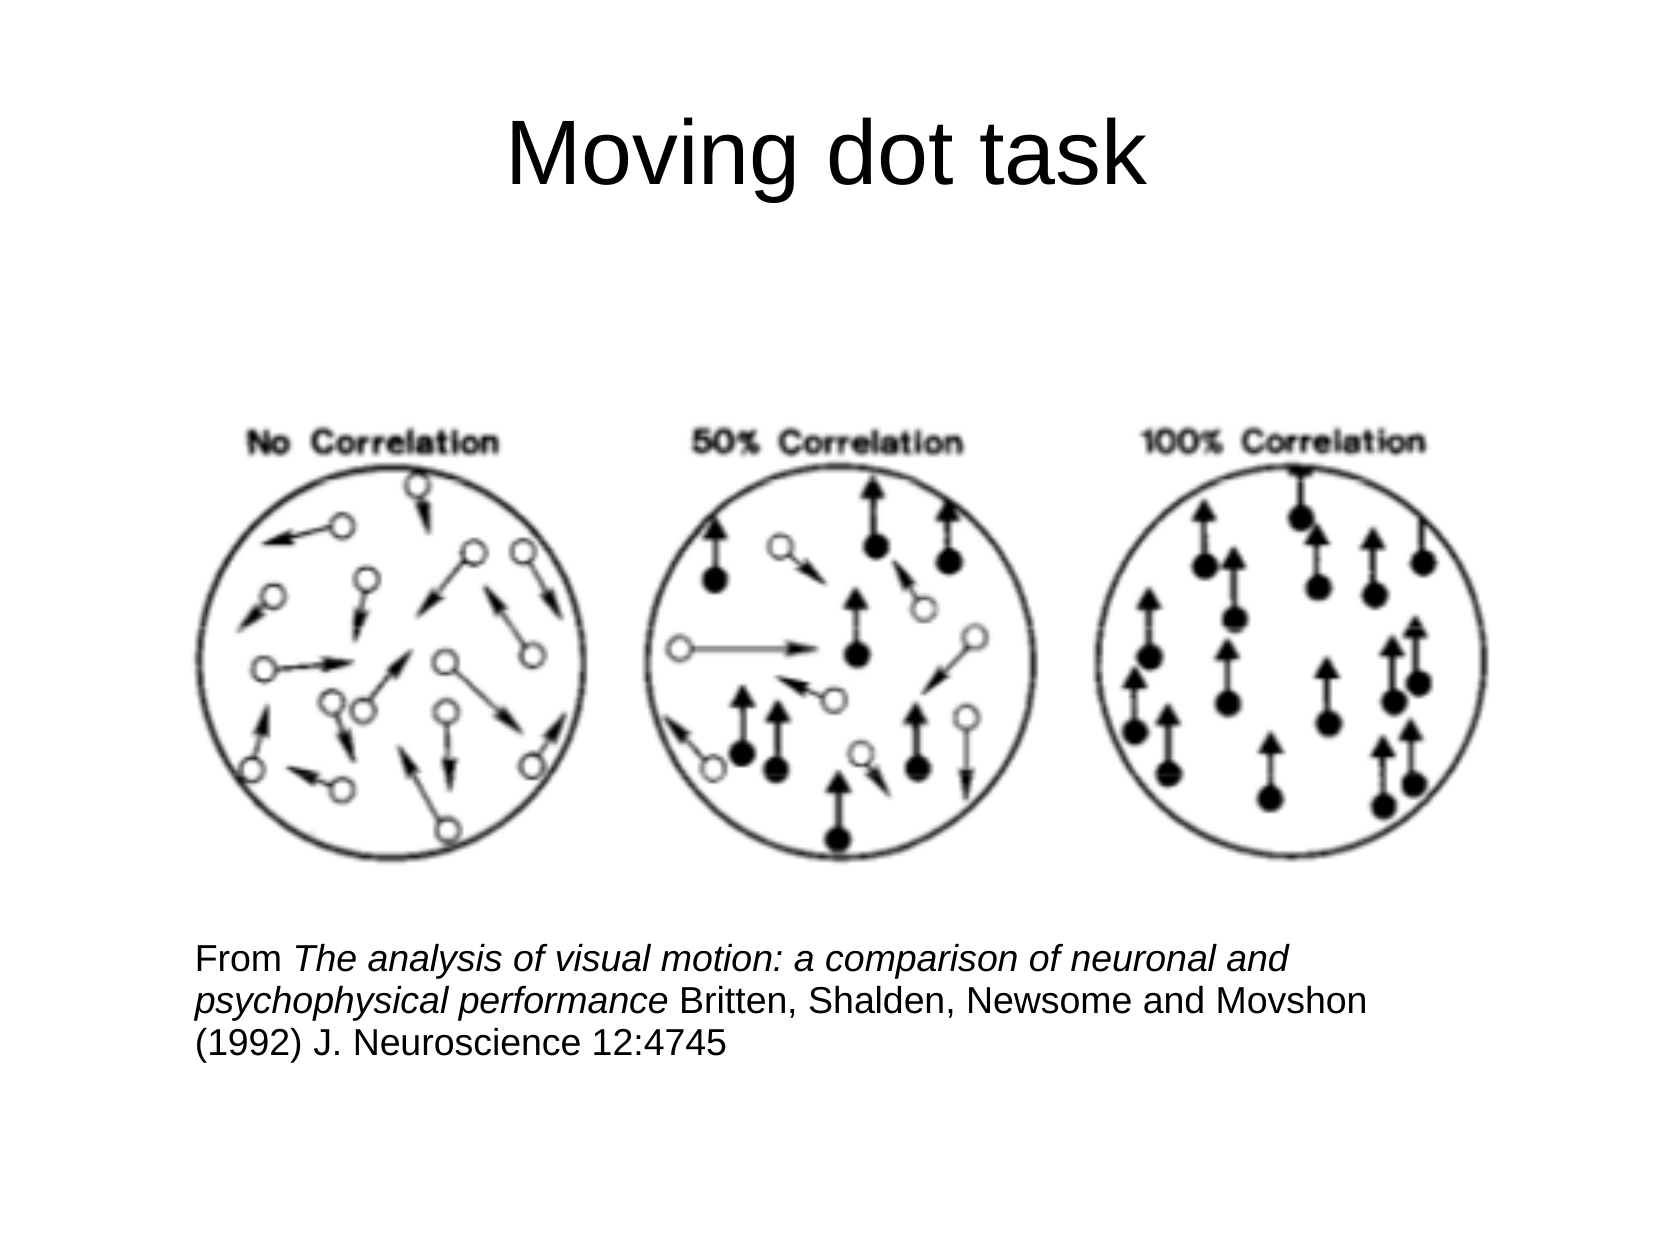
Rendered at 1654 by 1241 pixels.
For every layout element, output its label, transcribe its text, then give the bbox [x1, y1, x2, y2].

picture [82, 353, 1571, 892]
title Moving dot task [82, 49, 1571, 257]
text_box From The analysis of visual motion: a comparison of neuronal and psychophysical performance Britten, Shalden, Newsome and Movshon (1992) J. Neuroscience 12:4745 [180, 930, 1501, 1071]
